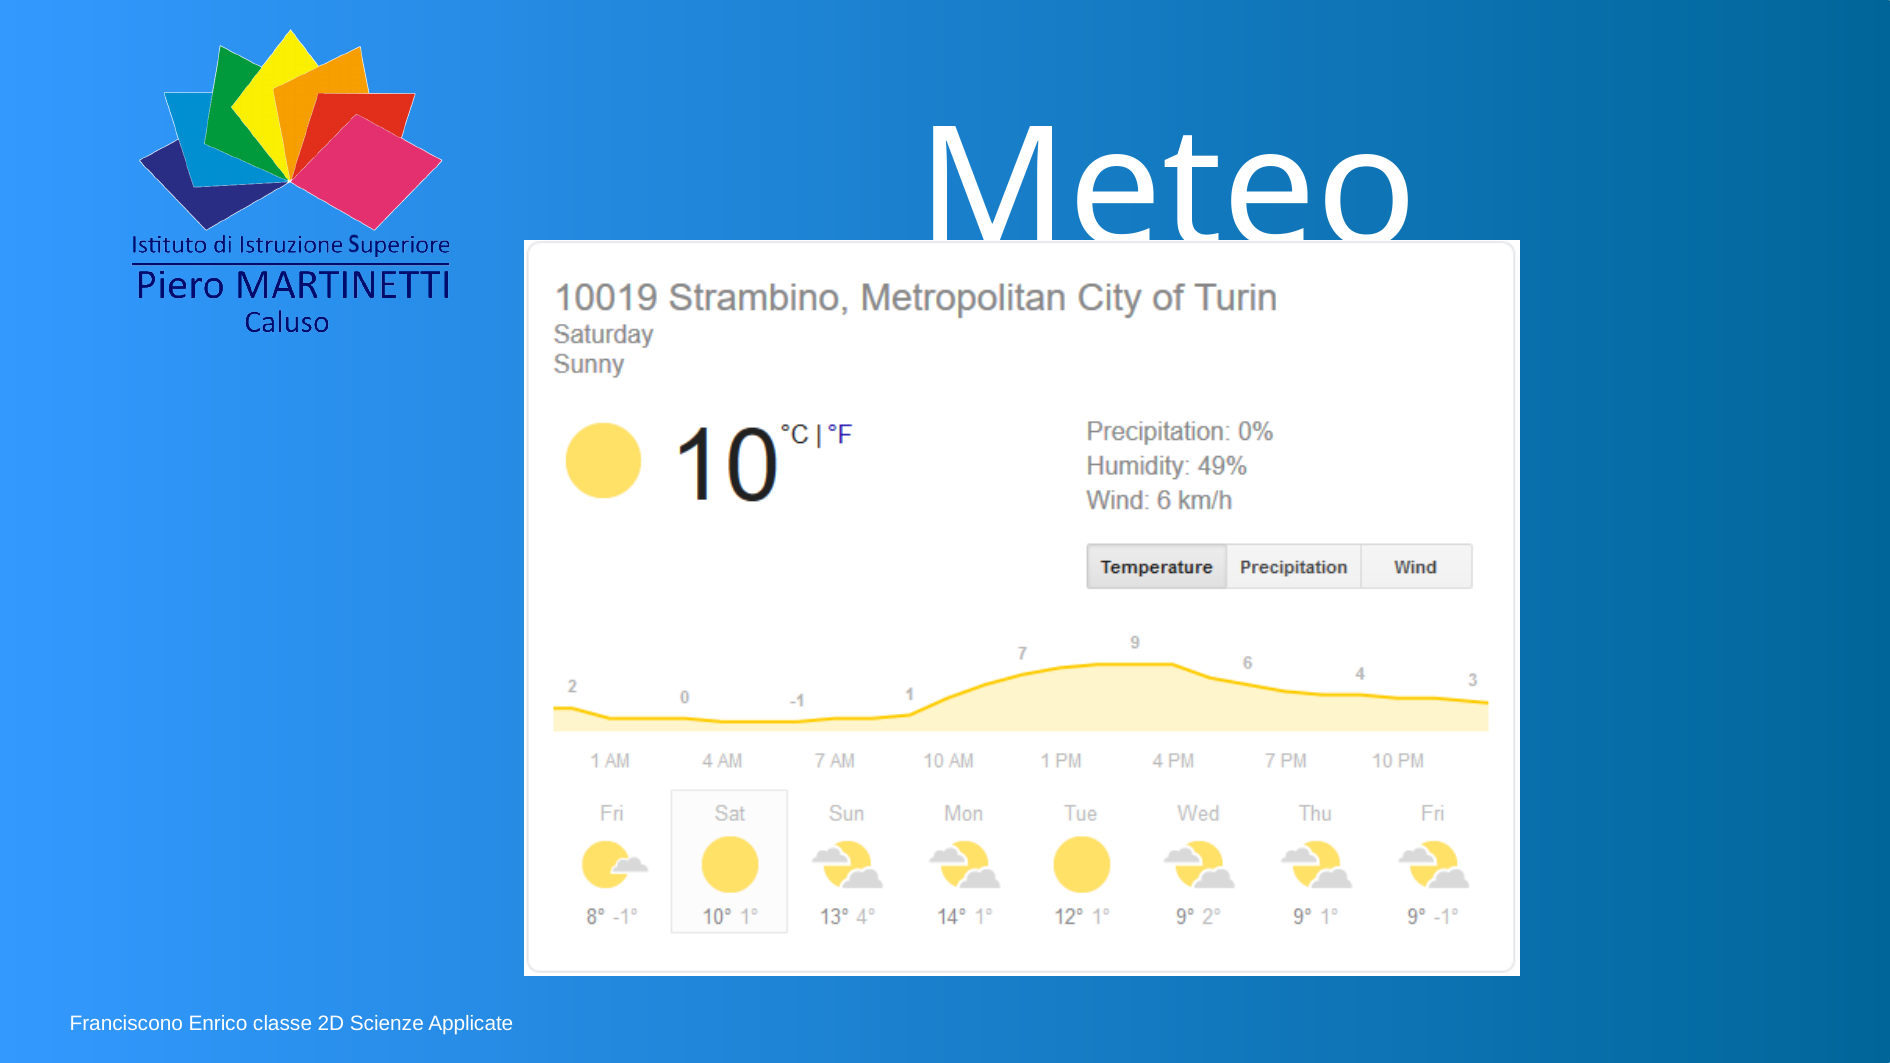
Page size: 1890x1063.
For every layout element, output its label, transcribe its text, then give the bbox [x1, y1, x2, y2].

text_box Meteo [591, 59, 1760, 268]
text_box Franciscono Enrico classe 2D Scienze Applicate [54, 1004, 628, 1063]
picture [0, 23, 1520, 976]
